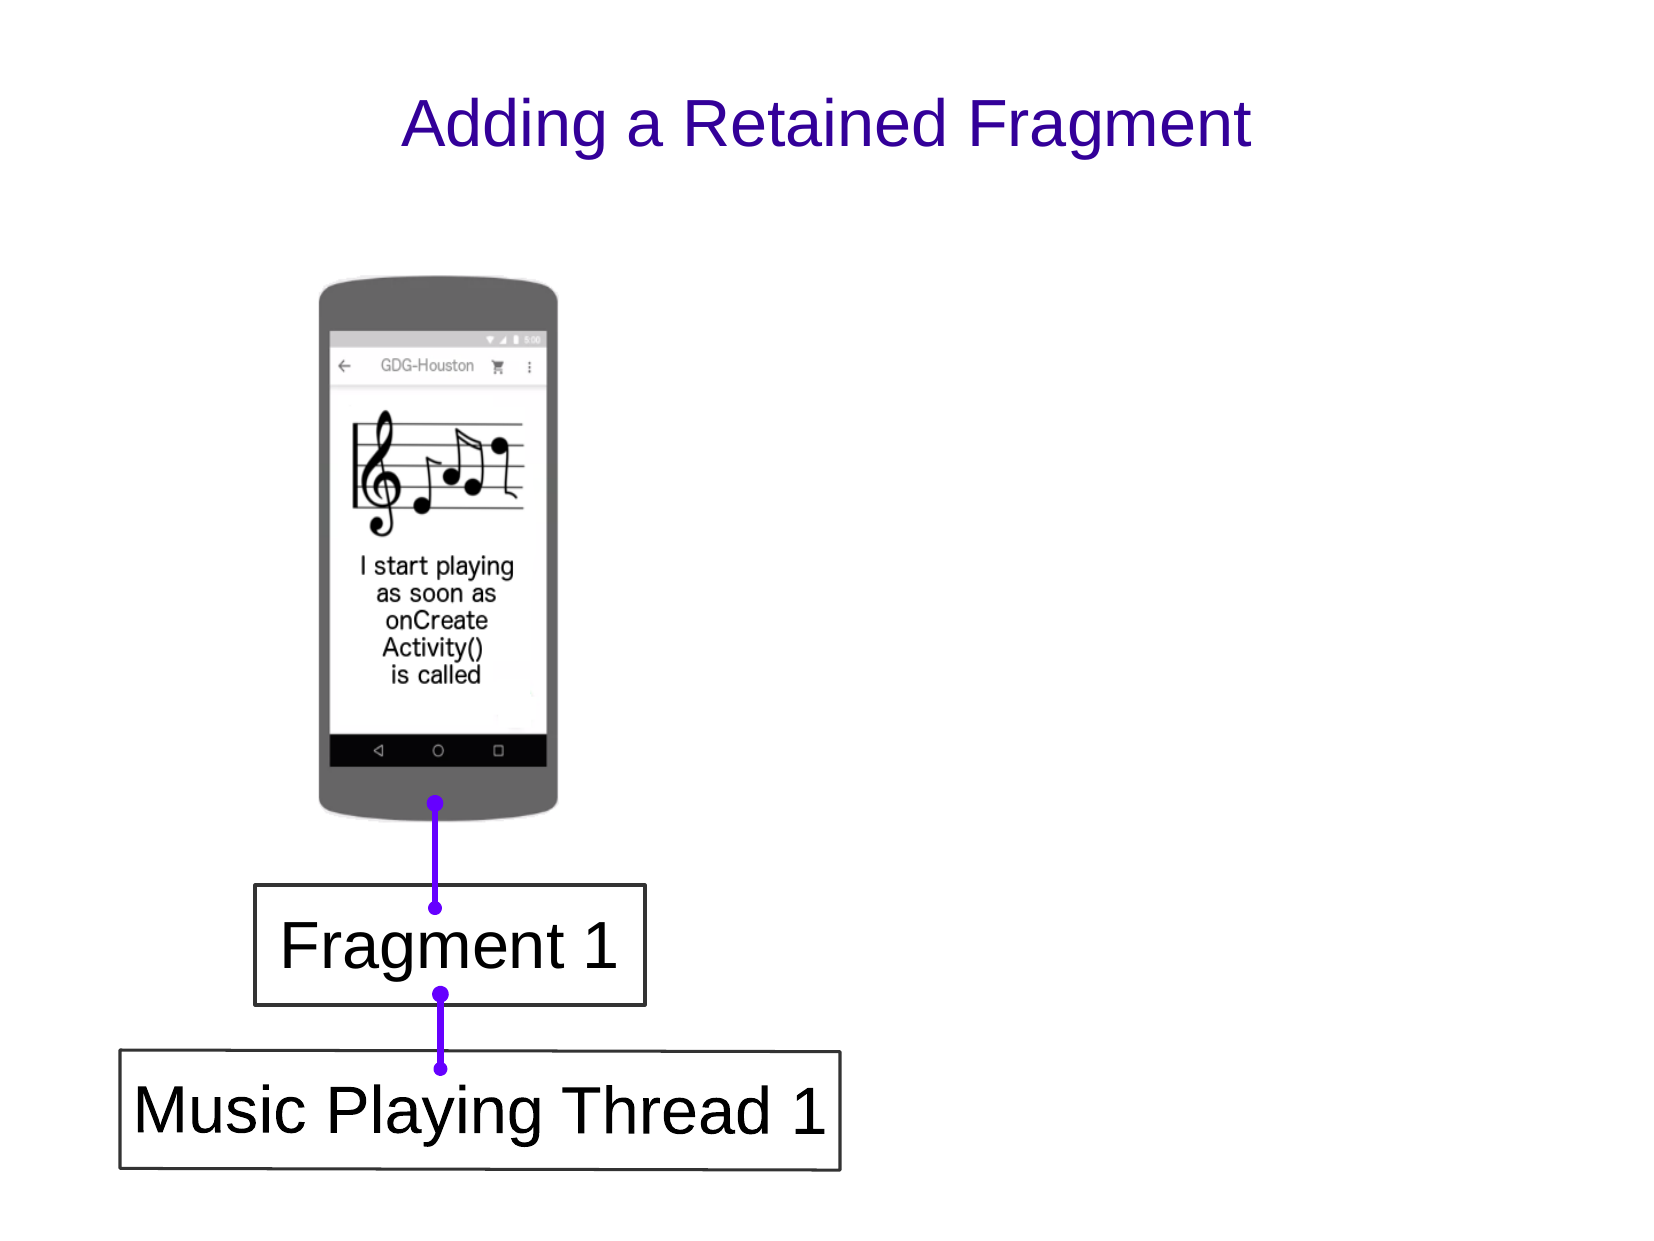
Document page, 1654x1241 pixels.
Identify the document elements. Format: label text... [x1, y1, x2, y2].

title Adding a Retained Fragment [82, 27, 1571, 220]
text_box Fragment 1 [255, 885, 646, 1006]
picture [264, 243, 616, 856]
text_box Music Playing Thread 1 [120, 1050, 841, 1171]
